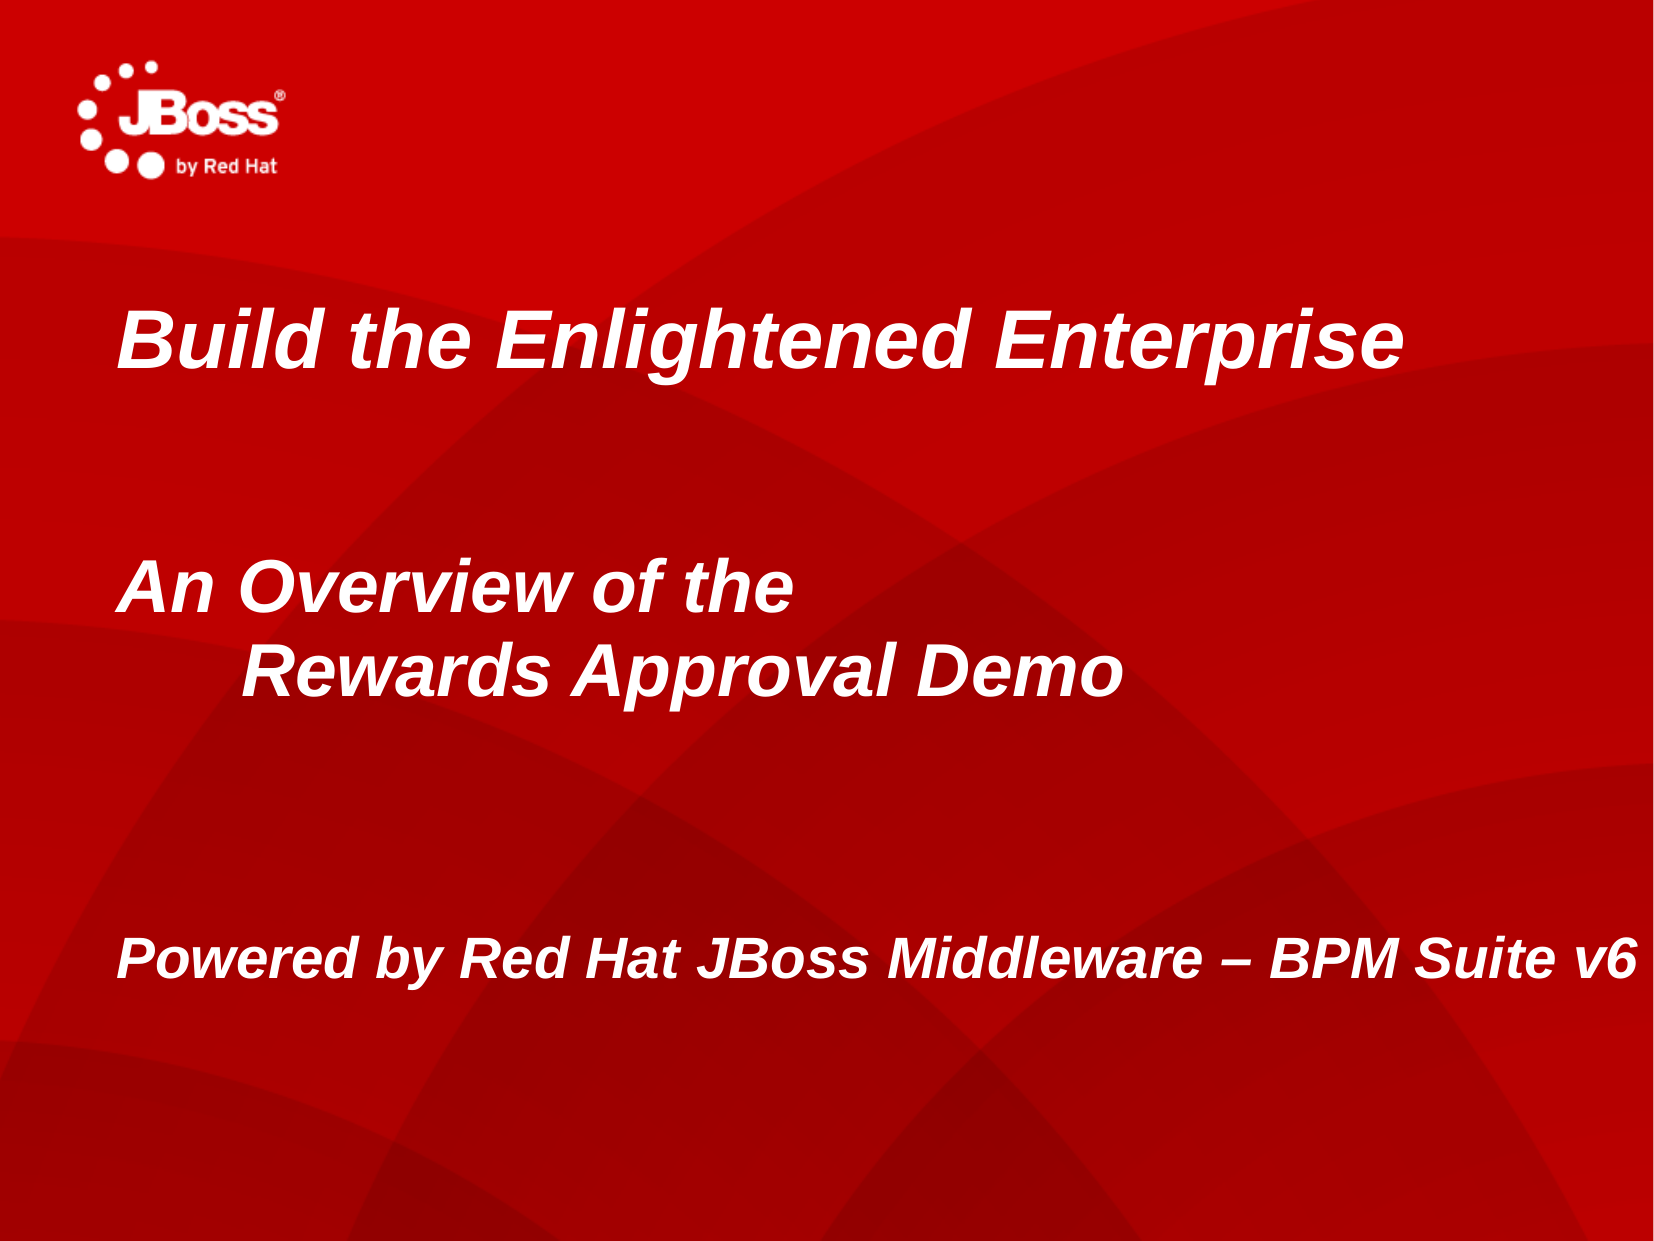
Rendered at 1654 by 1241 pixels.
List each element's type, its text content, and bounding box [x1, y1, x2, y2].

text_box Build the Enlightened Enterprise An Overview of the Rewards Approval Demo Powered by Red Hat JBoss Middleware – BPM Suite v6 [101, 285, 1552, 1085]
picture [0, 0, 1654, 1241]
